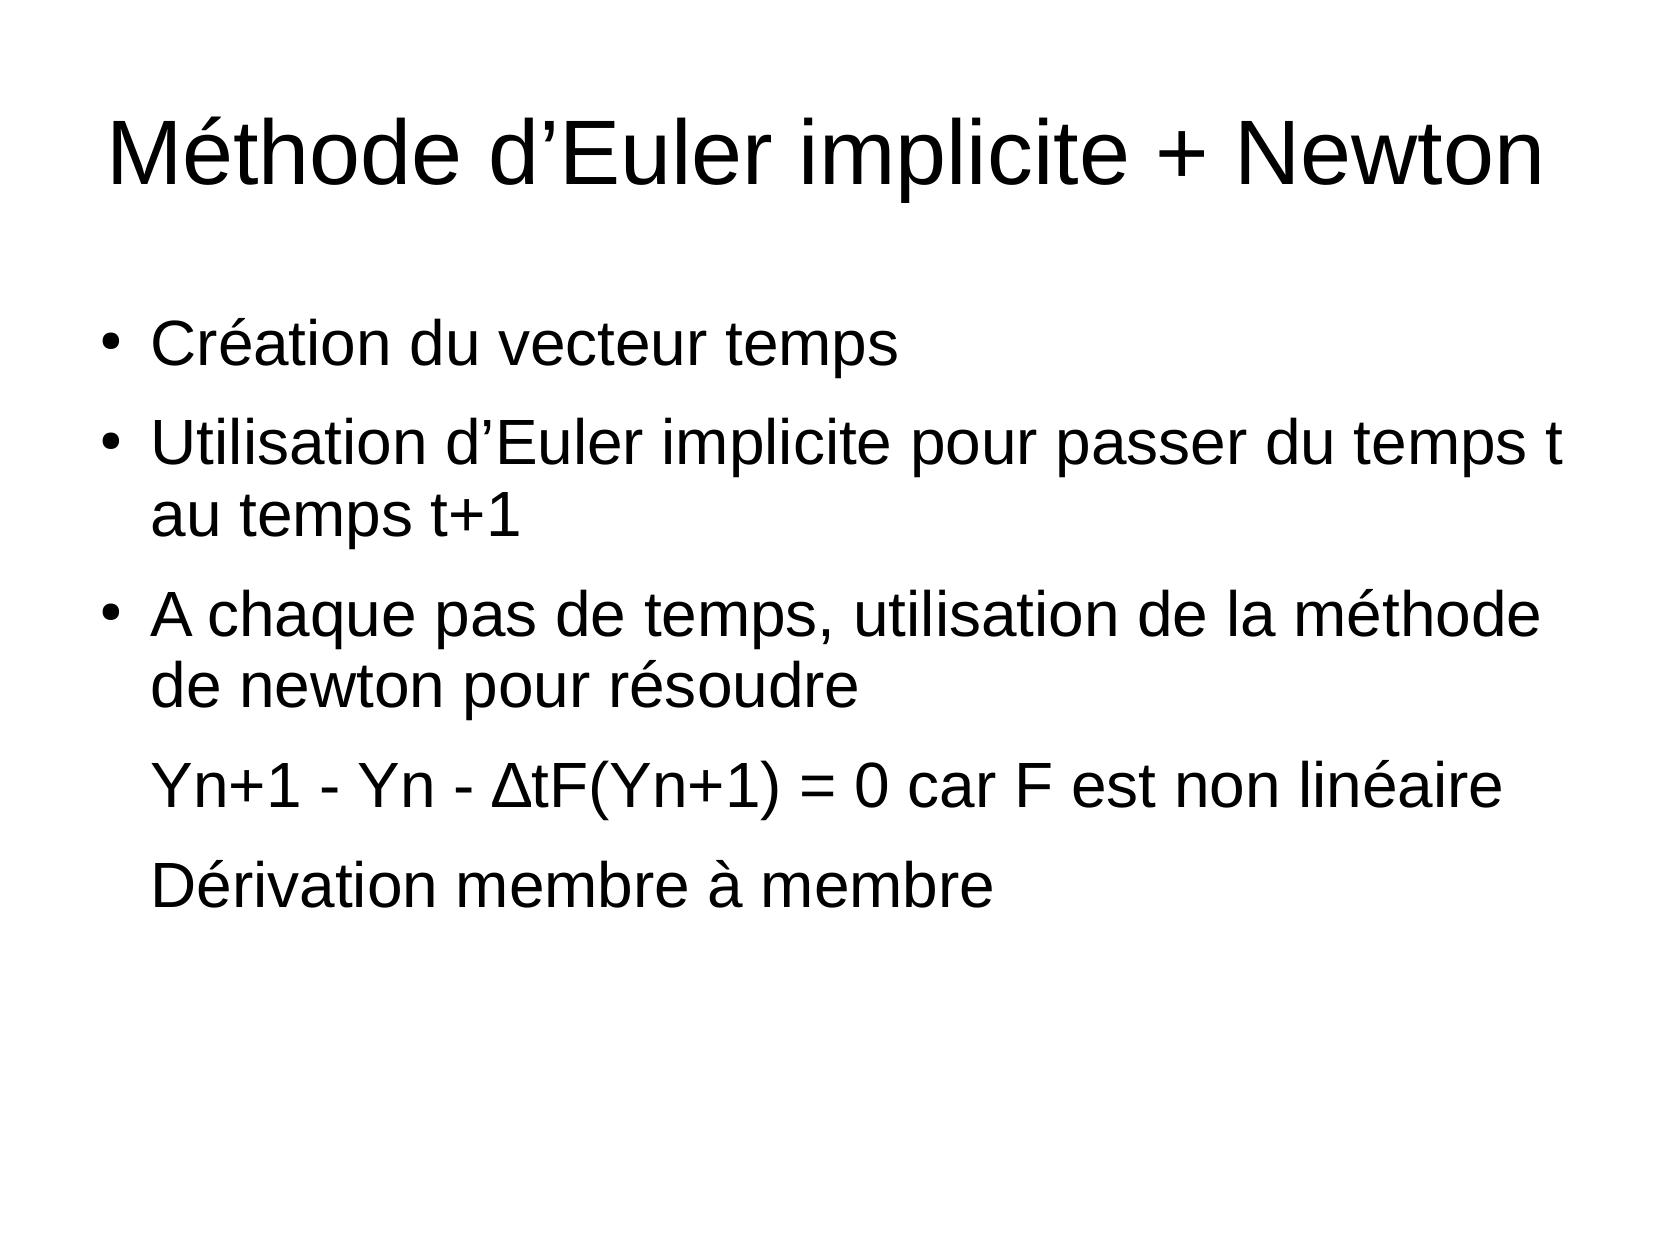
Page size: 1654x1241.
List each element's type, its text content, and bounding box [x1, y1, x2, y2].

list Création du vecteur temps Utilisation d’Euler implicite pour passer du temps t au temps t+1 A chaque pas de temps, utilisation de la méthode de newton pour résoudre Yn+1 - Yn - ∆tF(Yn+1) = 0 car F est non linéaire Dérivation membre à membre [82, 307, 1571, 1027]
title Méthode d’Euler implicite + Newton [82, 49, 1571, 257]
